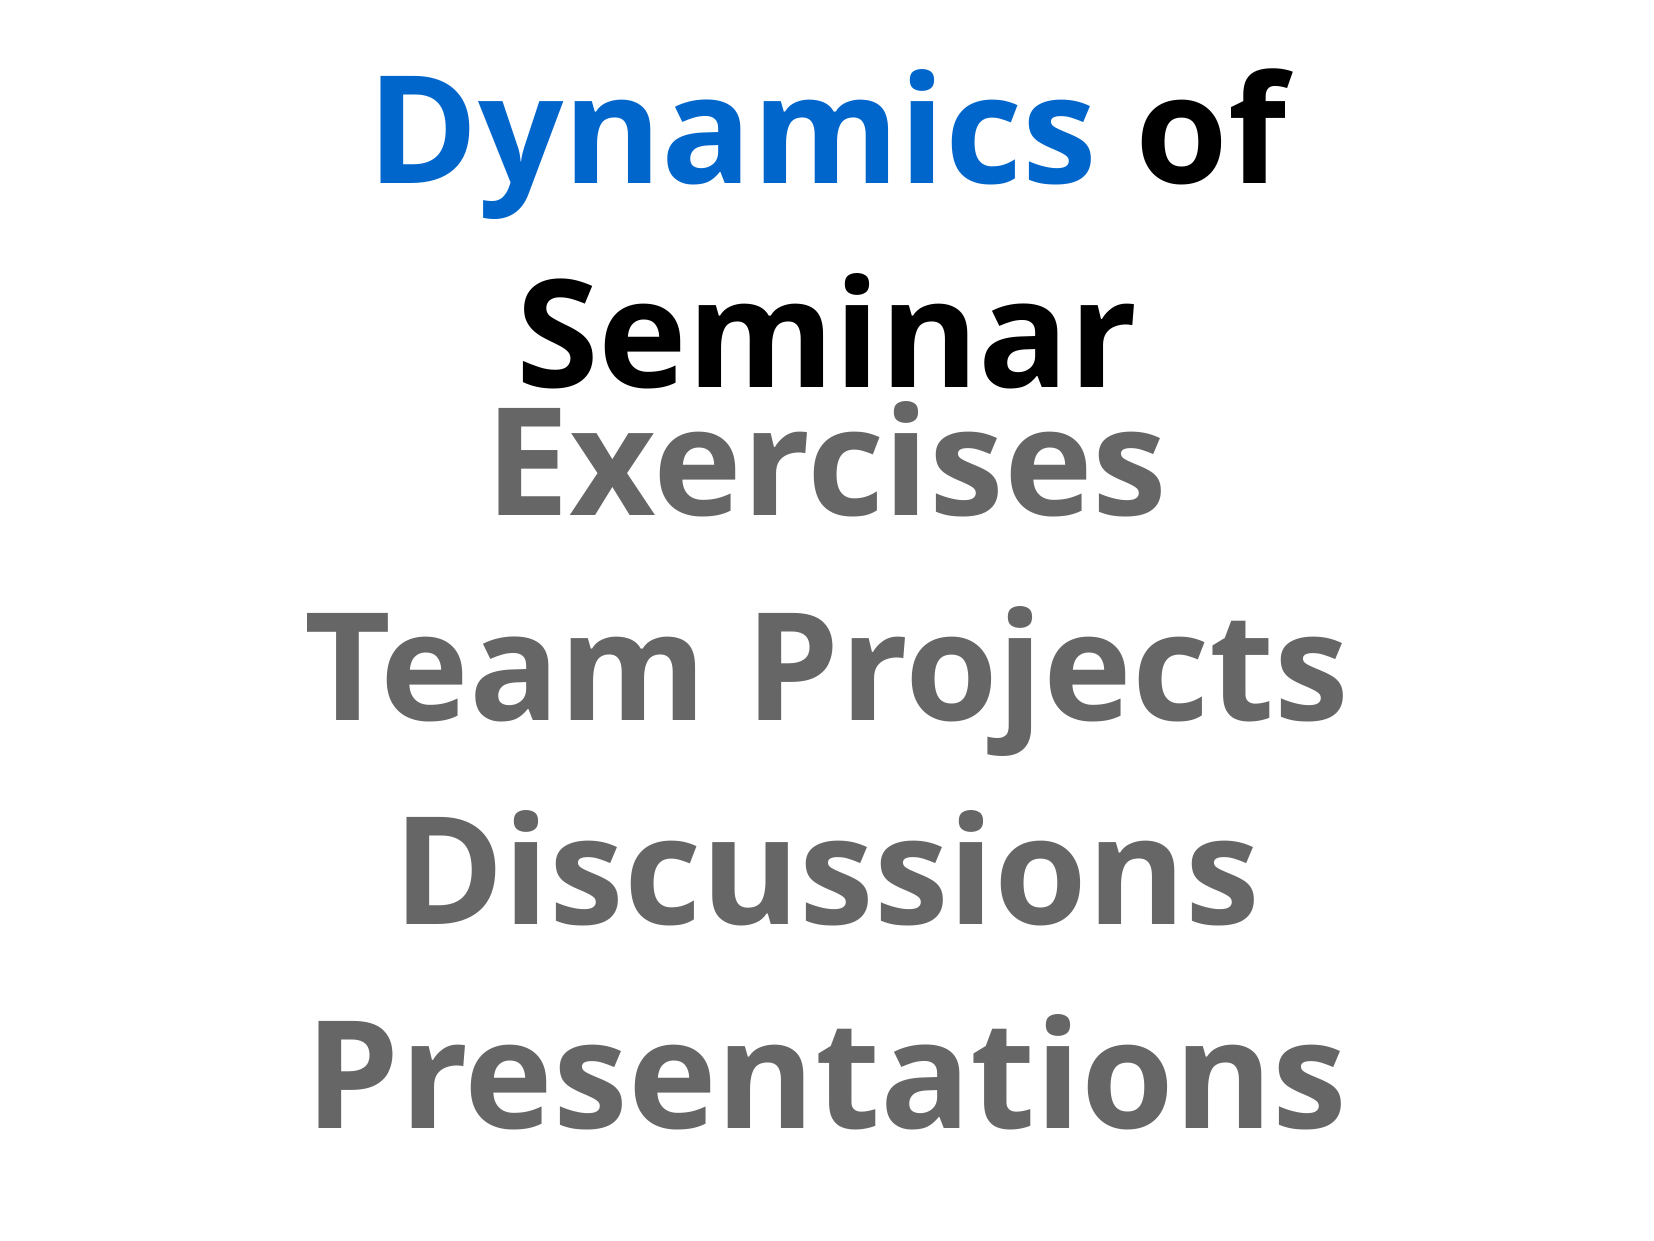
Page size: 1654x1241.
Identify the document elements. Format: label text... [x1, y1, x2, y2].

subtitle Exercises Team Projects Discussions Presentations [59, 324, 1595, 1204]
title Dynamics of Seminar [59, 94, 1595, 324]
